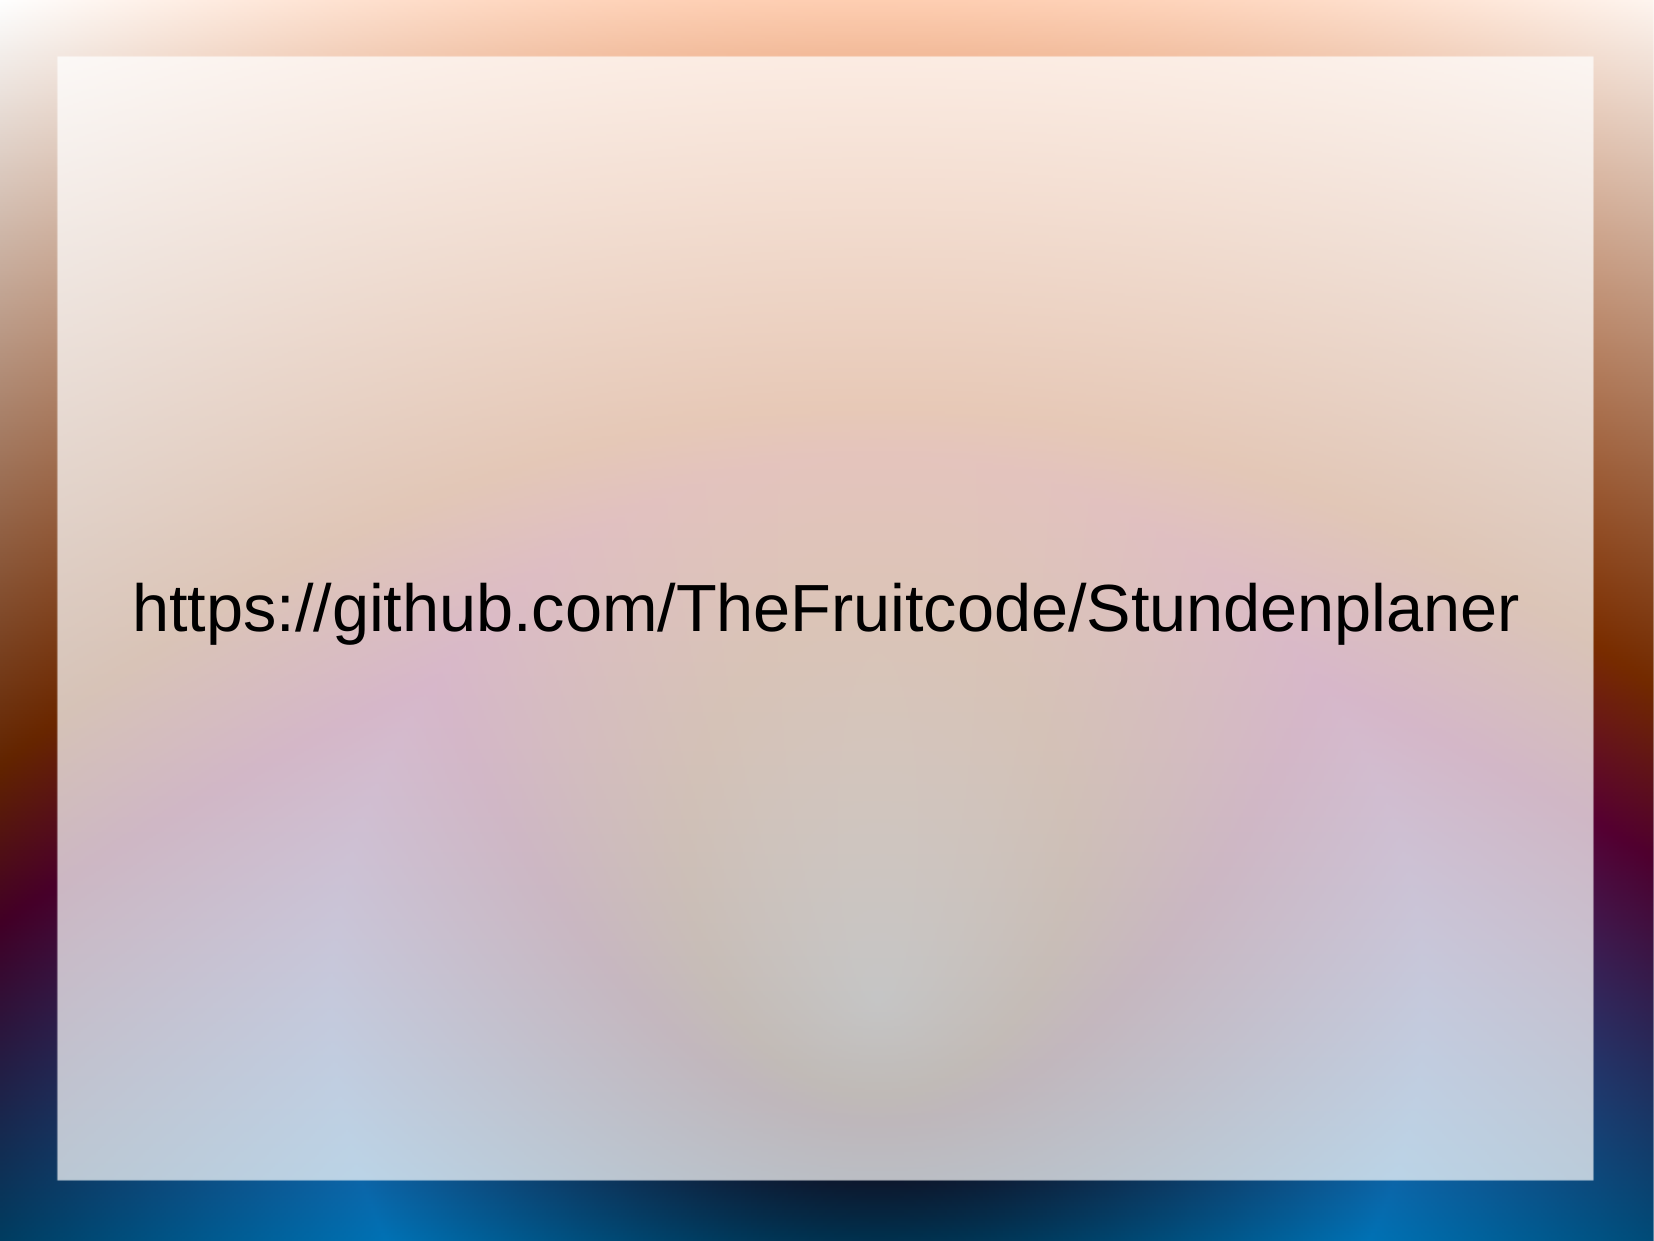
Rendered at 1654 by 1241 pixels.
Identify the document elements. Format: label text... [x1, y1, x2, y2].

title https://github.com/TheFruitcode/Stundenplaner [82, 501, 1571, 709]
picture [0, 0, 1654, 1241]
